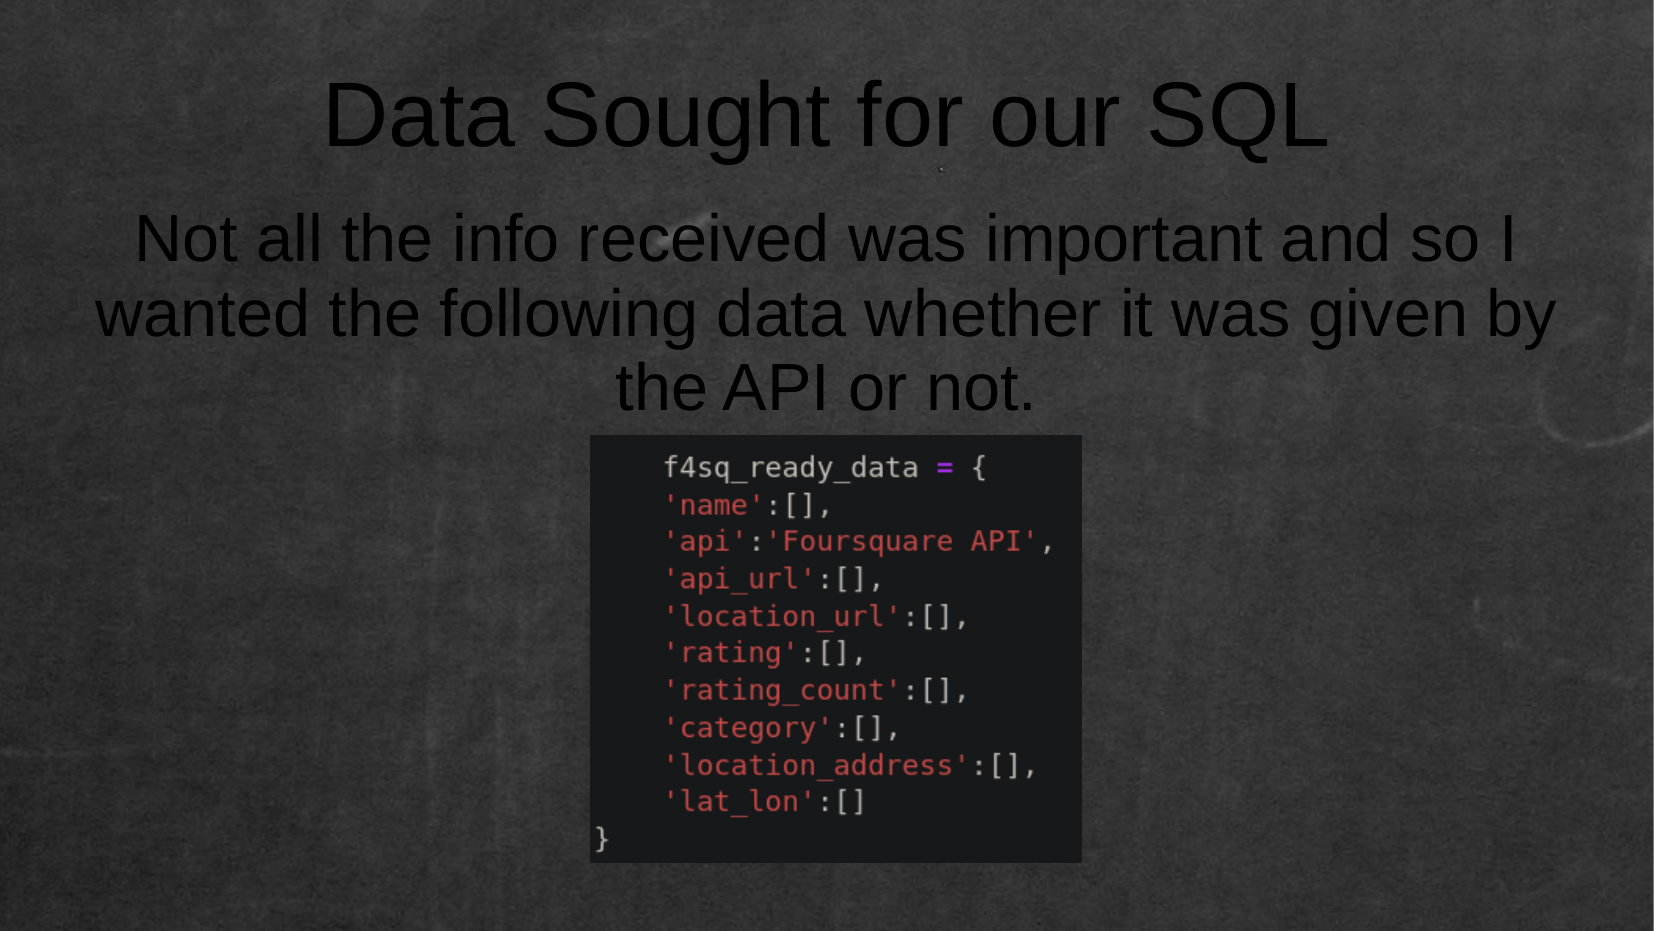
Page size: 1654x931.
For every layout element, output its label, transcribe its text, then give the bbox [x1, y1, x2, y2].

subtitle Not all the info received was important and so I wanted the following data whether it was given by the API or not. [82, 188, 1571, 438]
title Data Sought for our SQL [82, 37, 1571, 188]
picture [0, 0, 1654, 931]
